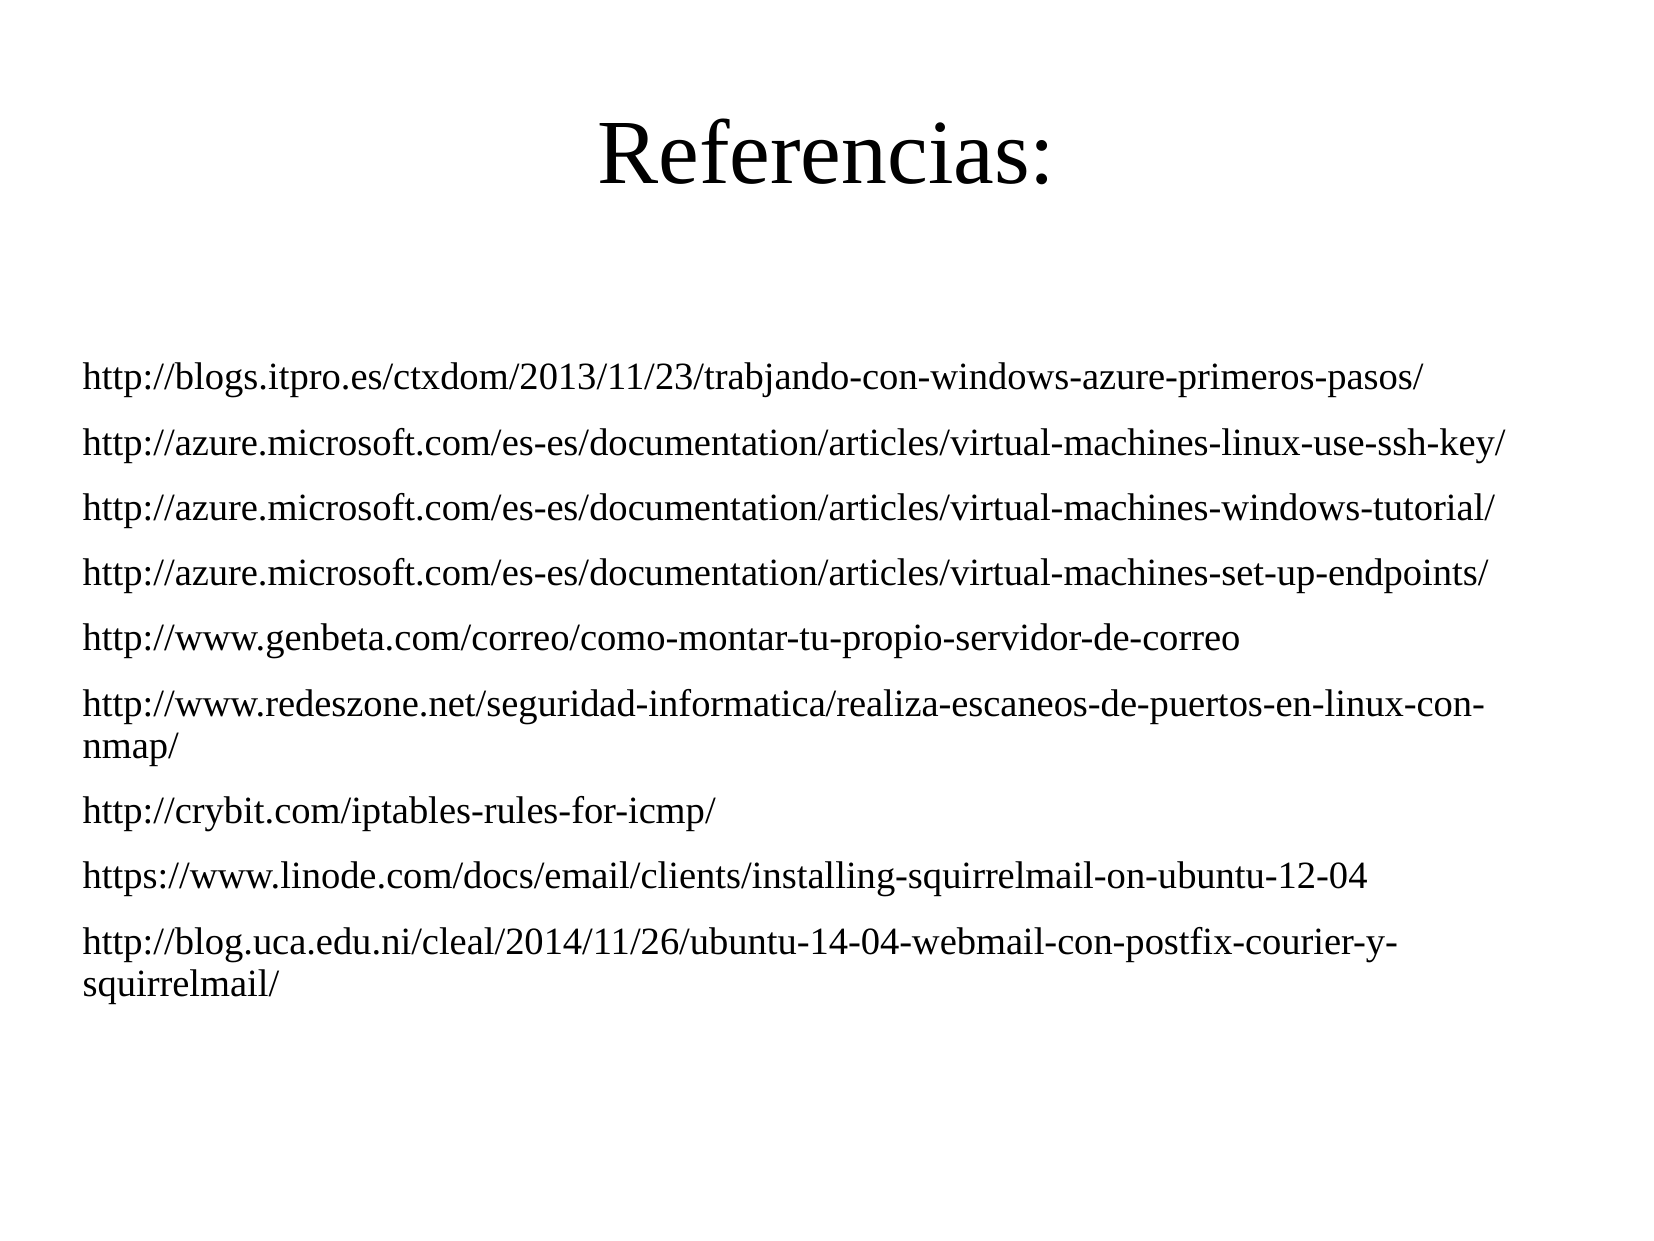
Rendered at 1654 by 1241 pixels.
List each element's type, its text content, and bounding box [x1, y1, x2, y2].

title Referencias: [82, 49, 1571, 257]
list http://blogs.itpro.es/ctxdom/2013/11/23/trabjando-con-windows-azure-primeros-pasos/ http://azure.microsoft.com/es-es/documentation/articles/virtual-machines-linux-use-ssh-key/ http://azure.microsoft.com/es-es/documentation/articles/virtual-machines-windows-tutorial/ http://azure.microsoft.com/es-es/documentation/articles/virtual-machines-set-up-endpoints/ http://www.genbeta.com/correo/como-montar-tu-propio-servidor-de-correo http://www.redeszone.net/seguridad-informatica/realiza-escaneos-de-puertos-en-linux-con-nmap/ http://crybit.com/iptables-rules-for-icmp/ https://www.linode.com/docs/email/clients/installing-squirrelmail-on-ubuntu-12-04 http://blog.uca.edu.ni/cleal/2014/11/26/ubuntu-14-04-webmail-con-postfix-courier-y-squirrelmail/ [82, 290, 1571, 1010]
